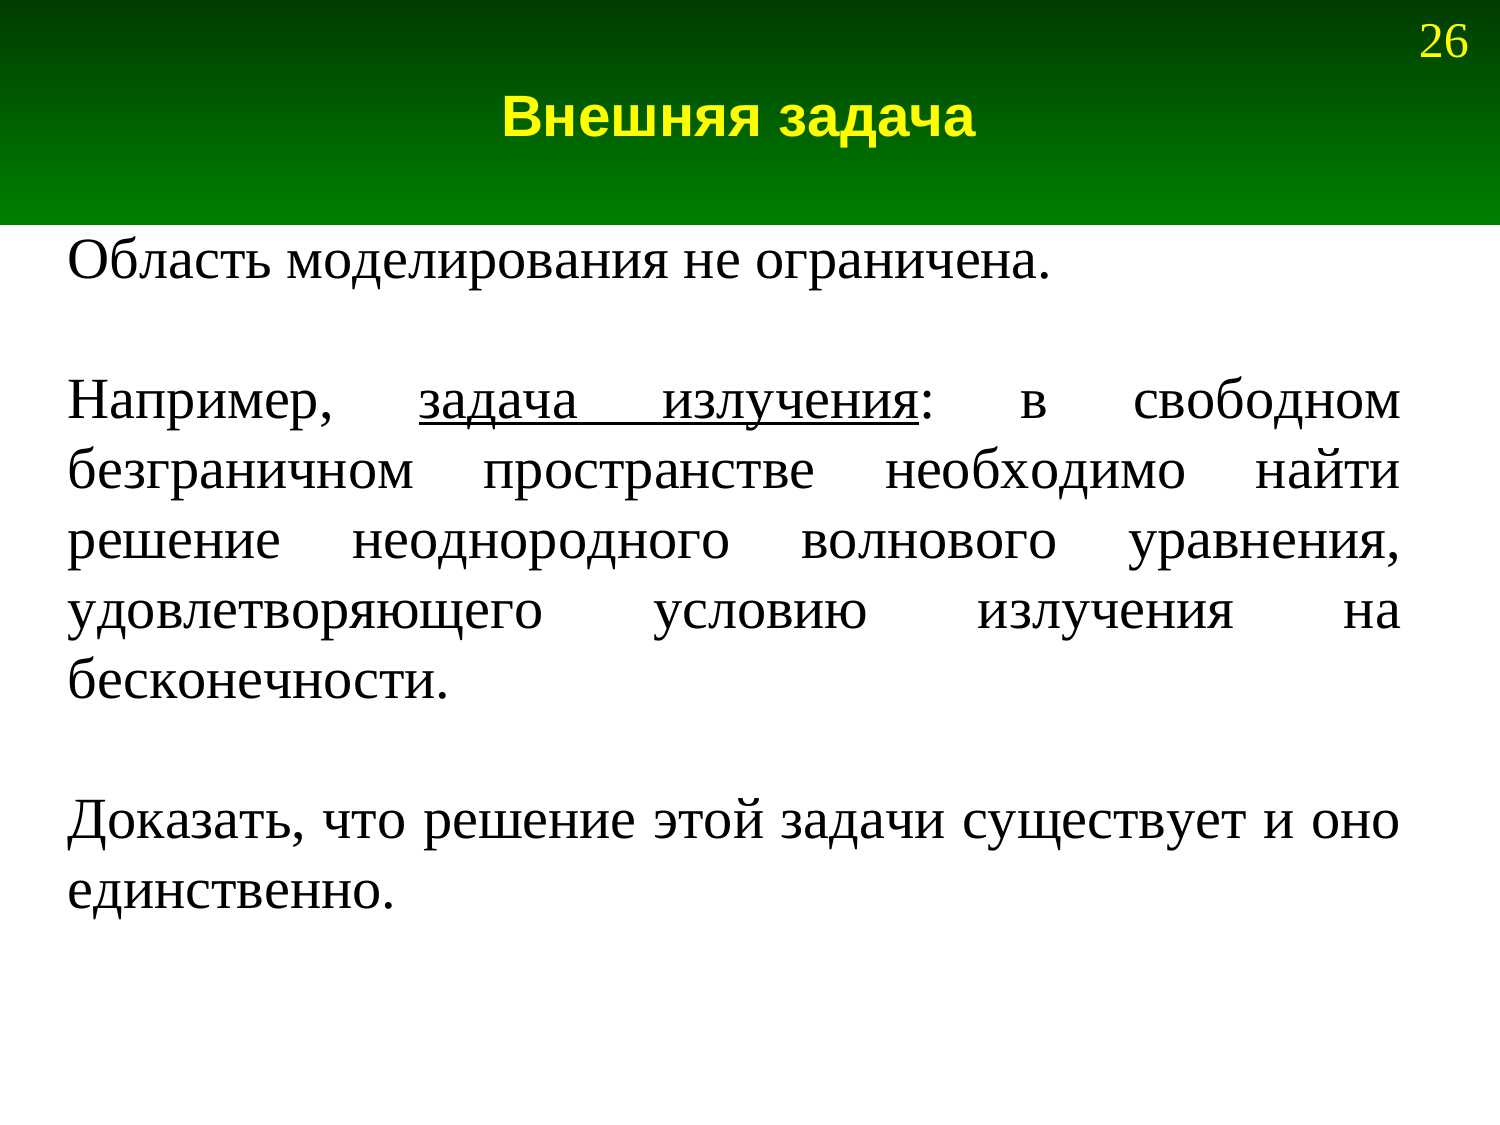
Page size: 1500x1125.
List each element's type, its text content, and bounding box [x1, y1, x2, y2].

text_box Область моделирования не ограничена. Например, задача излучения: в свободном безграничном пространстве необходимо найти решение неоднородного волнового уравнения, удовлетворяющего условию излучения на бесконечности. Доказать, что решение этой задачи существует и оно единственно. [53, 212, 1447, 1125]
title Внешняя задача [88, 18, 1389, 207]
